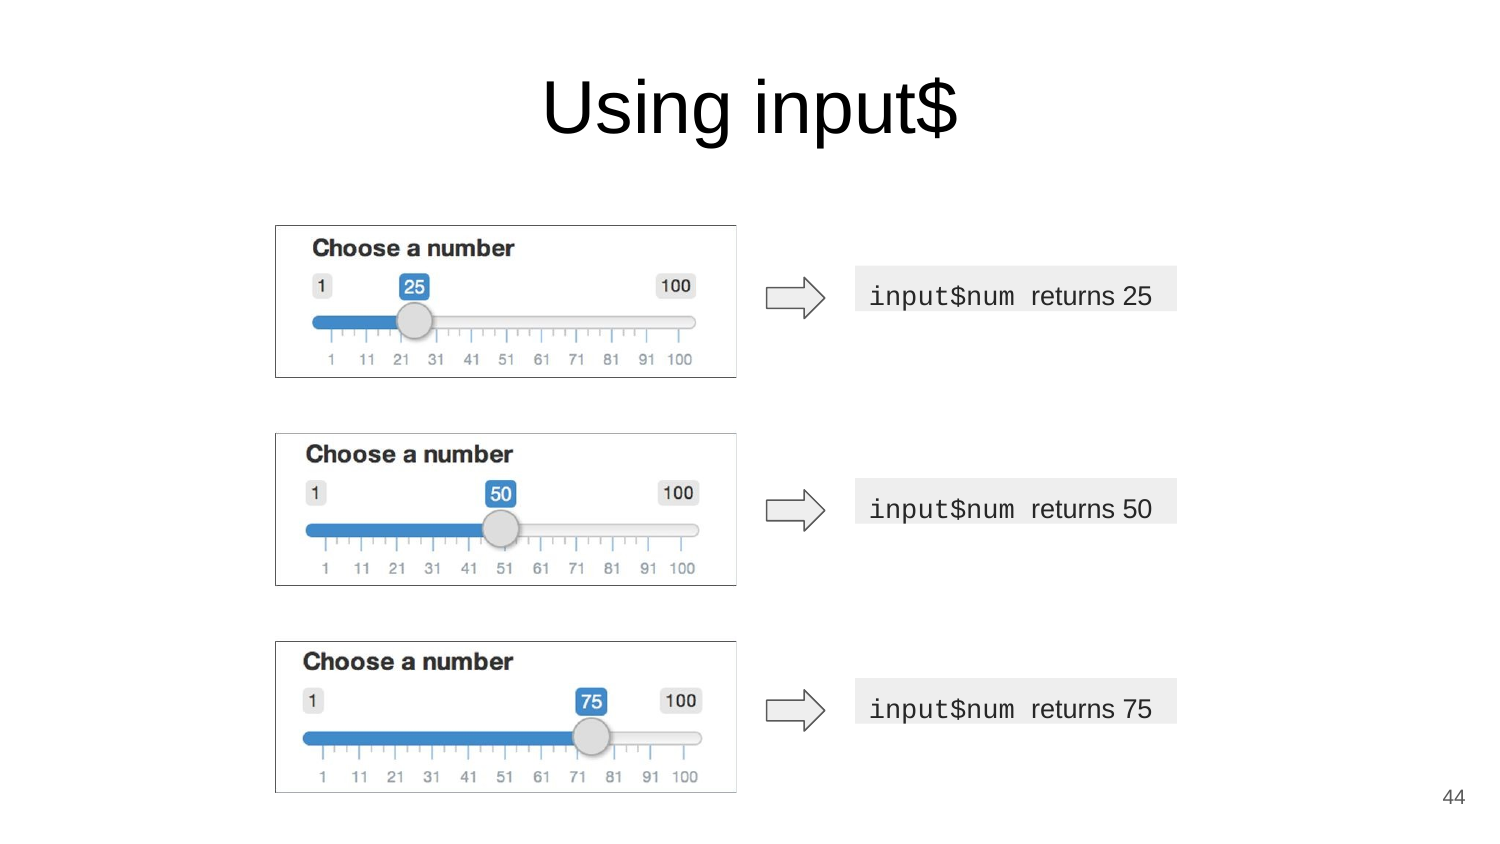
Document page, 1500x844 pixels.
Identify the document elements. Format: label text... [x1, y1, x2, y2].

text_box Using input$ [539, 56, 961, 150]
text_box input$num returns 50 [855, 478, 1177, 524]
text_box [768, 493, 823, 528]
text_box input$num returns 75 [855, 678, 1177, 724]
text_box [768, 281, 822, 315]
text_box input$num returns 25 [855, 265, 1177, 312]
text_box [275, 225, 737, 793]
slide_number <number> [1438, 783, 1470, 844]
text_box [768, 693, 823, 728]
